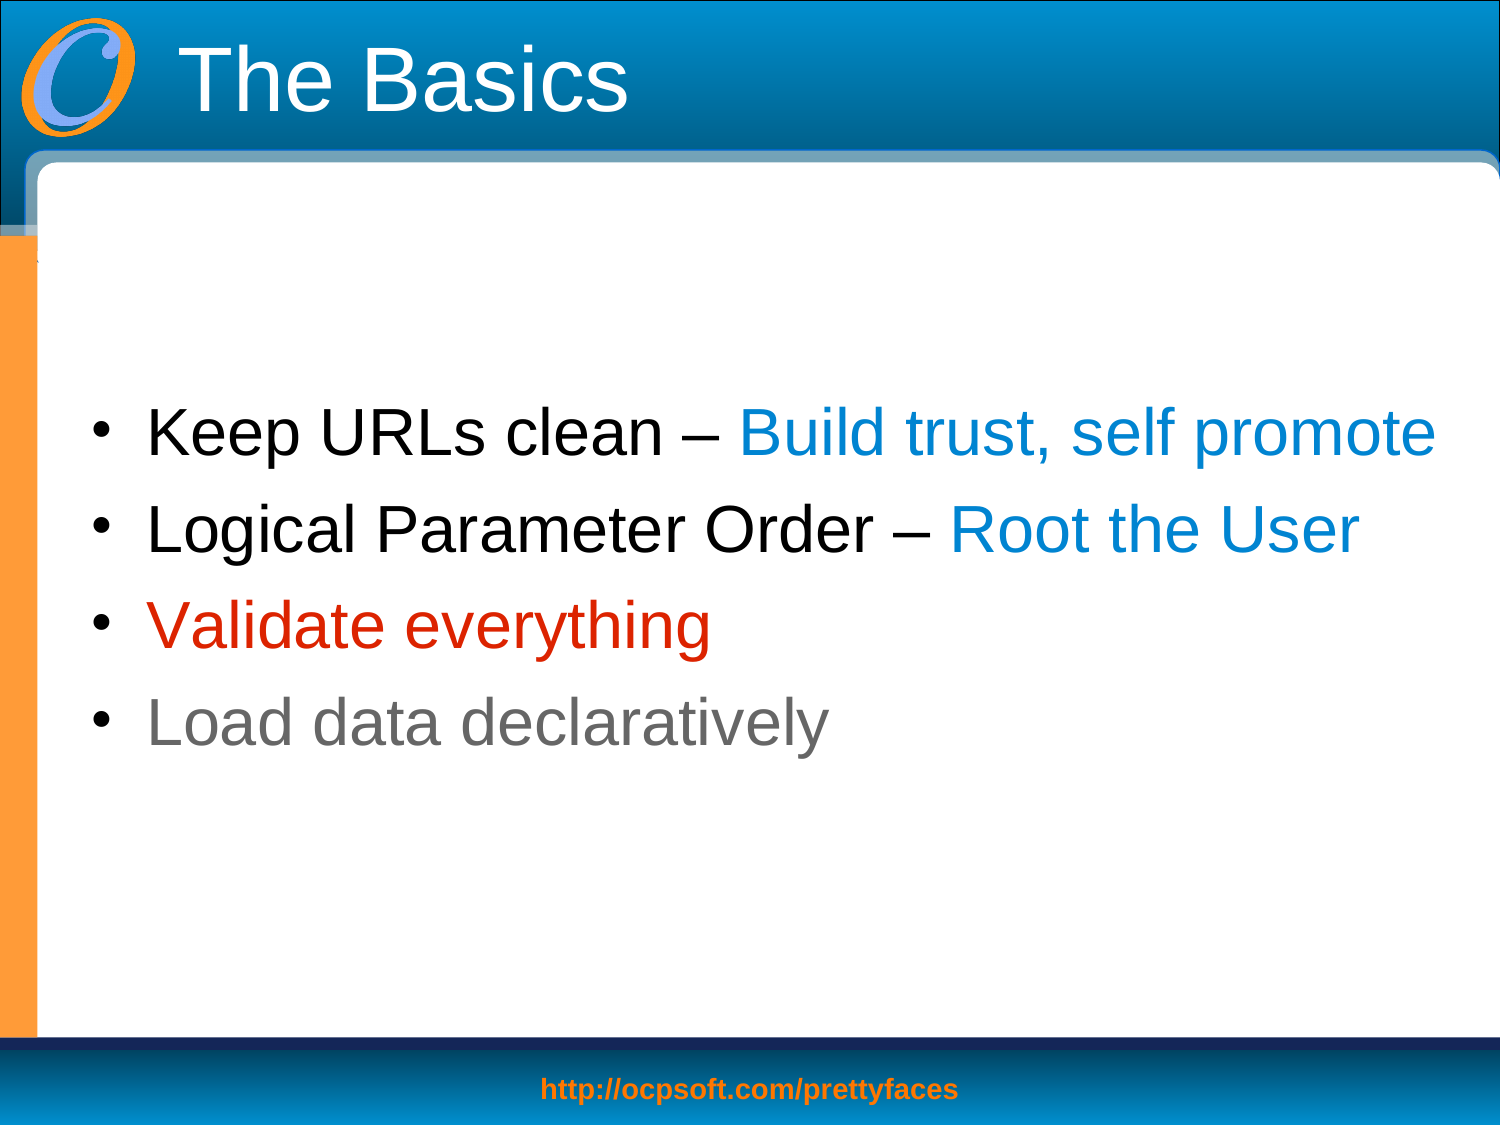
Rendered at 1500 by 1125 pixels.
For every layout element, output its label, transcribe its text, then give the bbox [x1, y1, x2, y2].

list Keep URLs clean – Build trust, self promote Logical Parameter Order – Root the User Validate everything Load data declaratively [75, 187, 1463, 1005]
title The Basics [162, 11, 1463, 138]
picture [22, 19, 135, 136]
